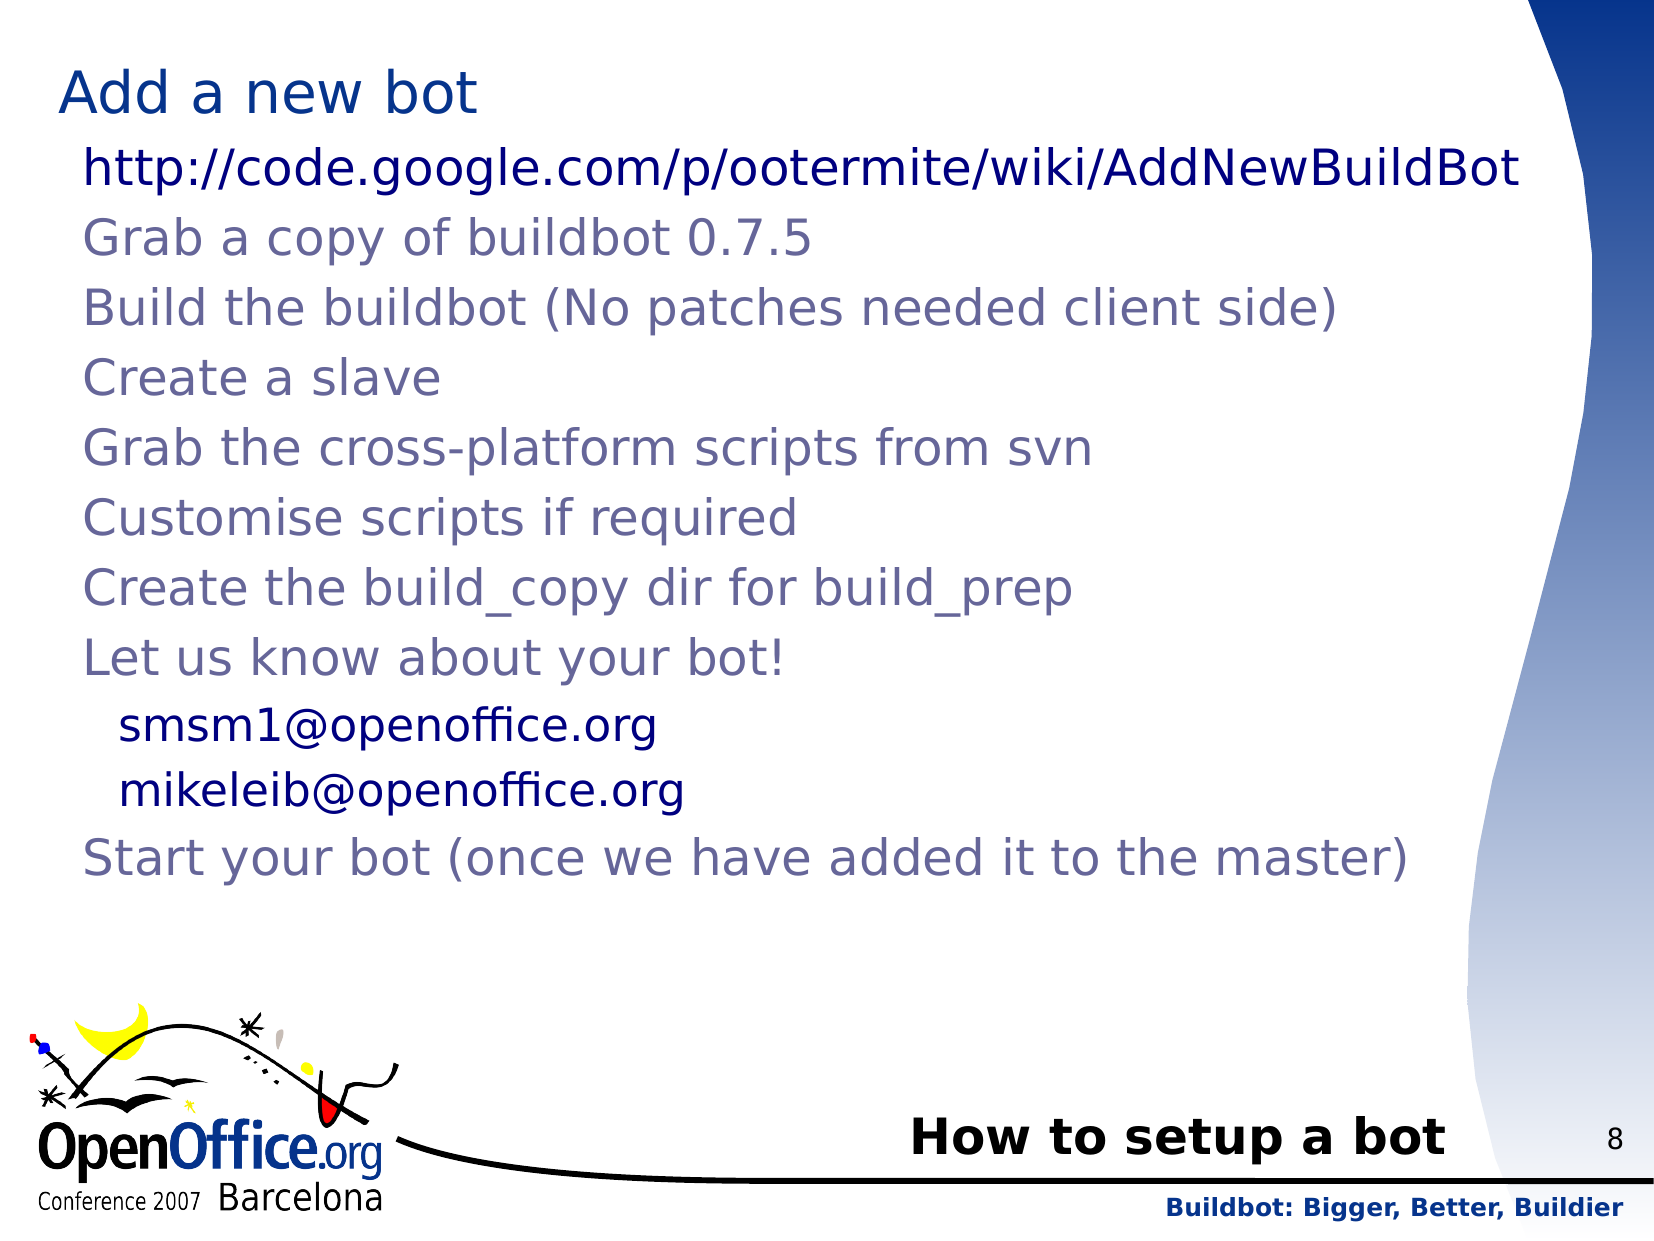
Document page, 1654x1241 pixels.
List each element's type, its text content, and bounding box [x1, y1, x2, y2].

picture [29, 1003, 399, 1211]
list Add a new bot http://code.google.com/p/ootermite/wiki/AddNewBuildBot Grab a copy of buildbot 0.7.5 Build the buildbot (No patches needed client side) Create a slave Grab the cross-platform scripts from svn Customise scripts if required Create the build_copy dir for build_prep Let us know about your bot! smsm1@openoffice.org mikeleib@openoffice.org Start your bot (once we have added it to the master) [59, 59, 1565, 931]
title How to setup a bot [531, 1099, 1447, 1174]
